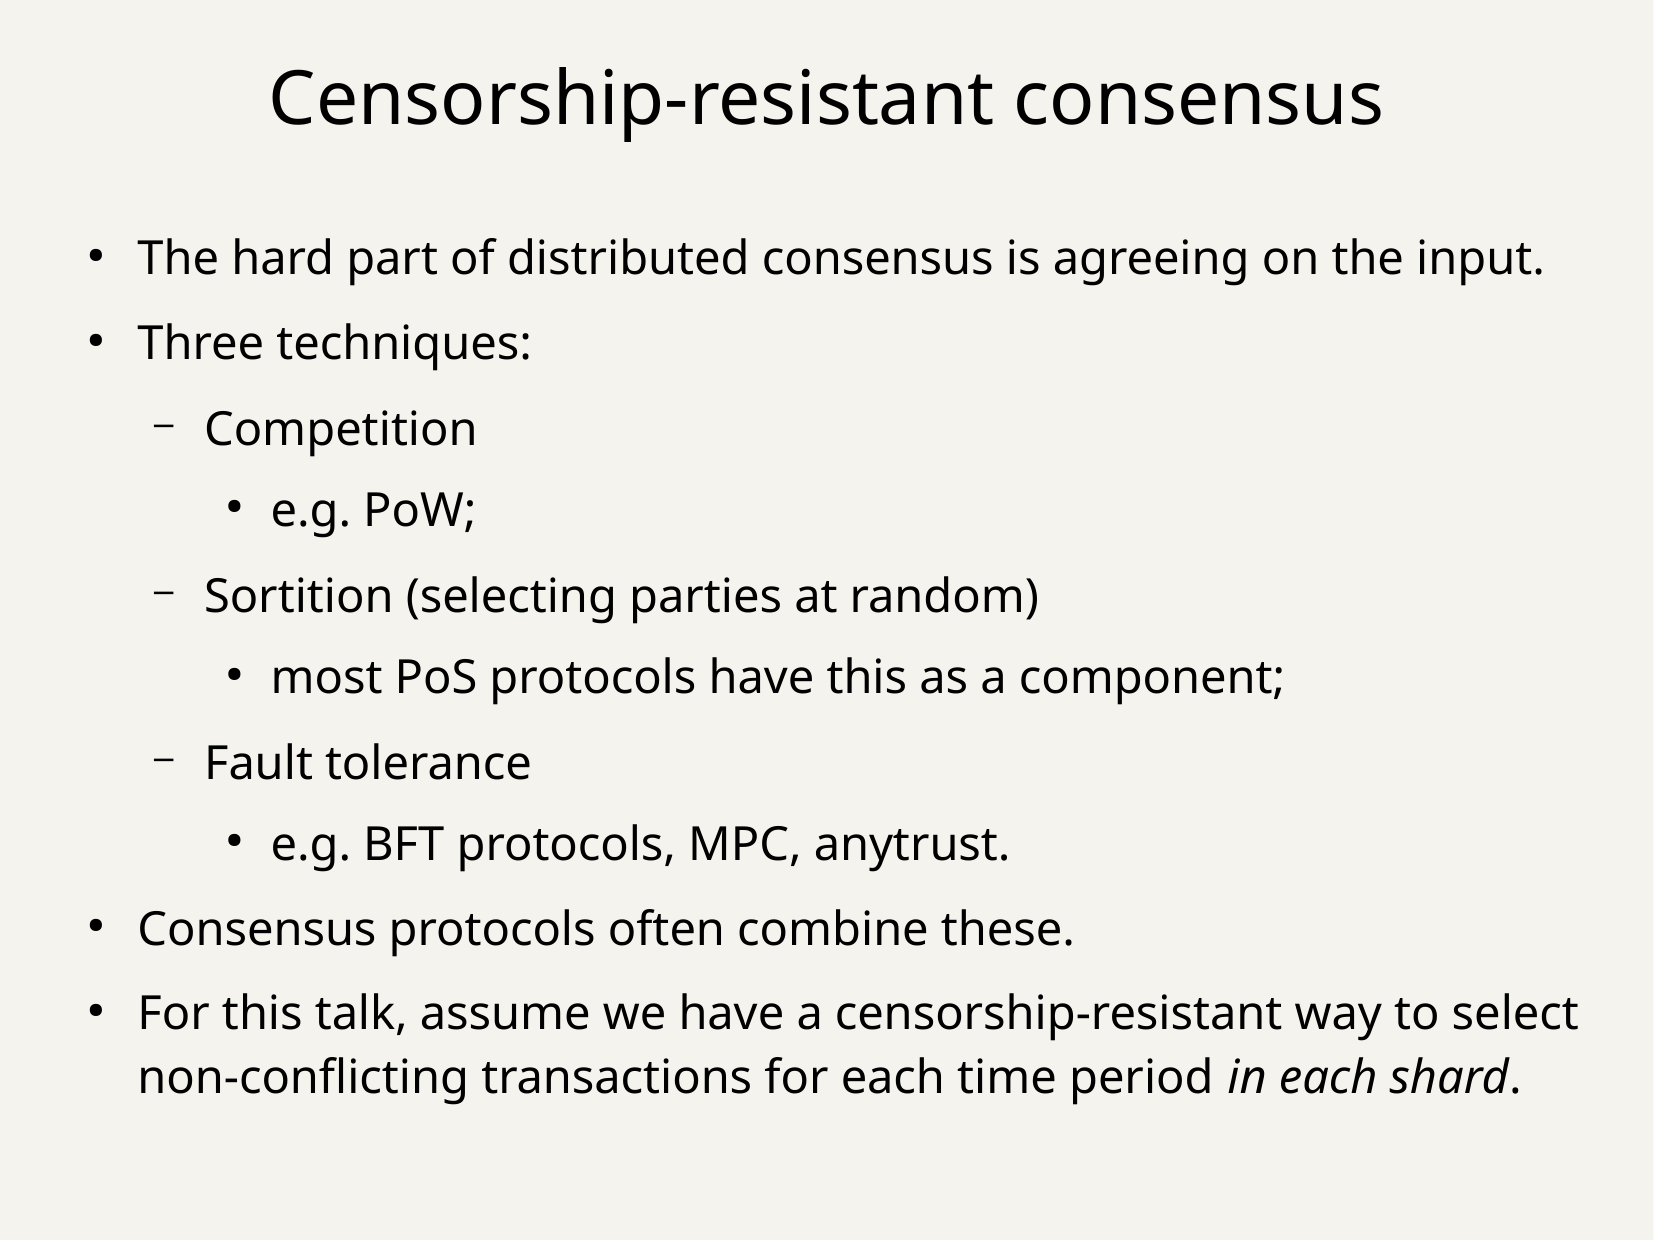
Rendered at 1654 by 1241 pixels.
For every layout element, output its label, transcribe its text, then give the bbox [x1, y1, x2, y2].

title Censorship-resistant consensus [82, 25, 1571, 166]
list The hard part of distributed consensus is agreeing on the input. Three techniques: Competition e.g. PoW; Sortition (selecting parties at random) most PoS protocols have this as a component; Fault tolerance e.g. BFT protocols, MPC, anytrust. Consensus protocols often combine these. For this talk, assume we have a censorship-resistant way to select non-conflicting transactions for each time period in each shard. [70, 224, 1595, 1134]
